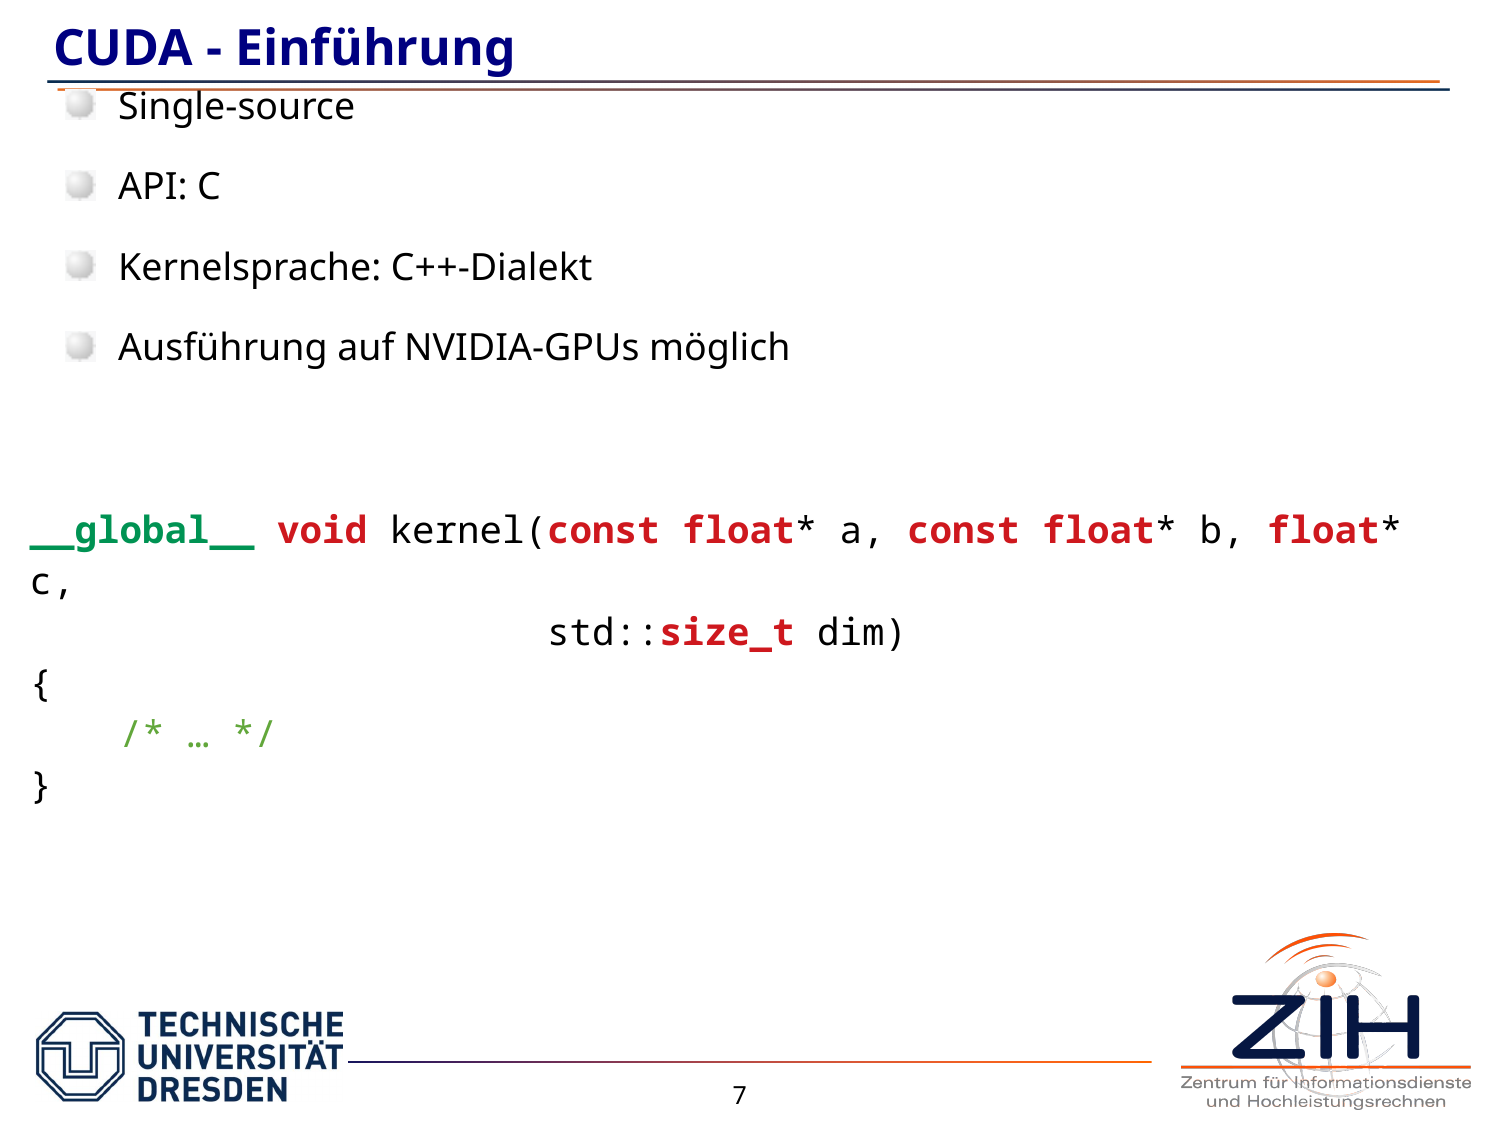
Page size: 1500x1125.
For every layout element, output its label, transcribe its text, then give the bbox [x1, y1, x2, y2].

picture [35, 1011, 343, 1102]
picture [1181, 933, 1471, 1110]
title CUDA - Einführung [53, 12, 1453, 81]
picture [47, 80, 1450, 118]
list Single-source API: C Kernelsprache: C++-Dialekt Ausführung auf NVIDIA-GPUs möglich __global__ void kernel(const float* a, const float* b, float* c, std::size_t dim) { /* … */ } [29, 118, 1418, 771]
